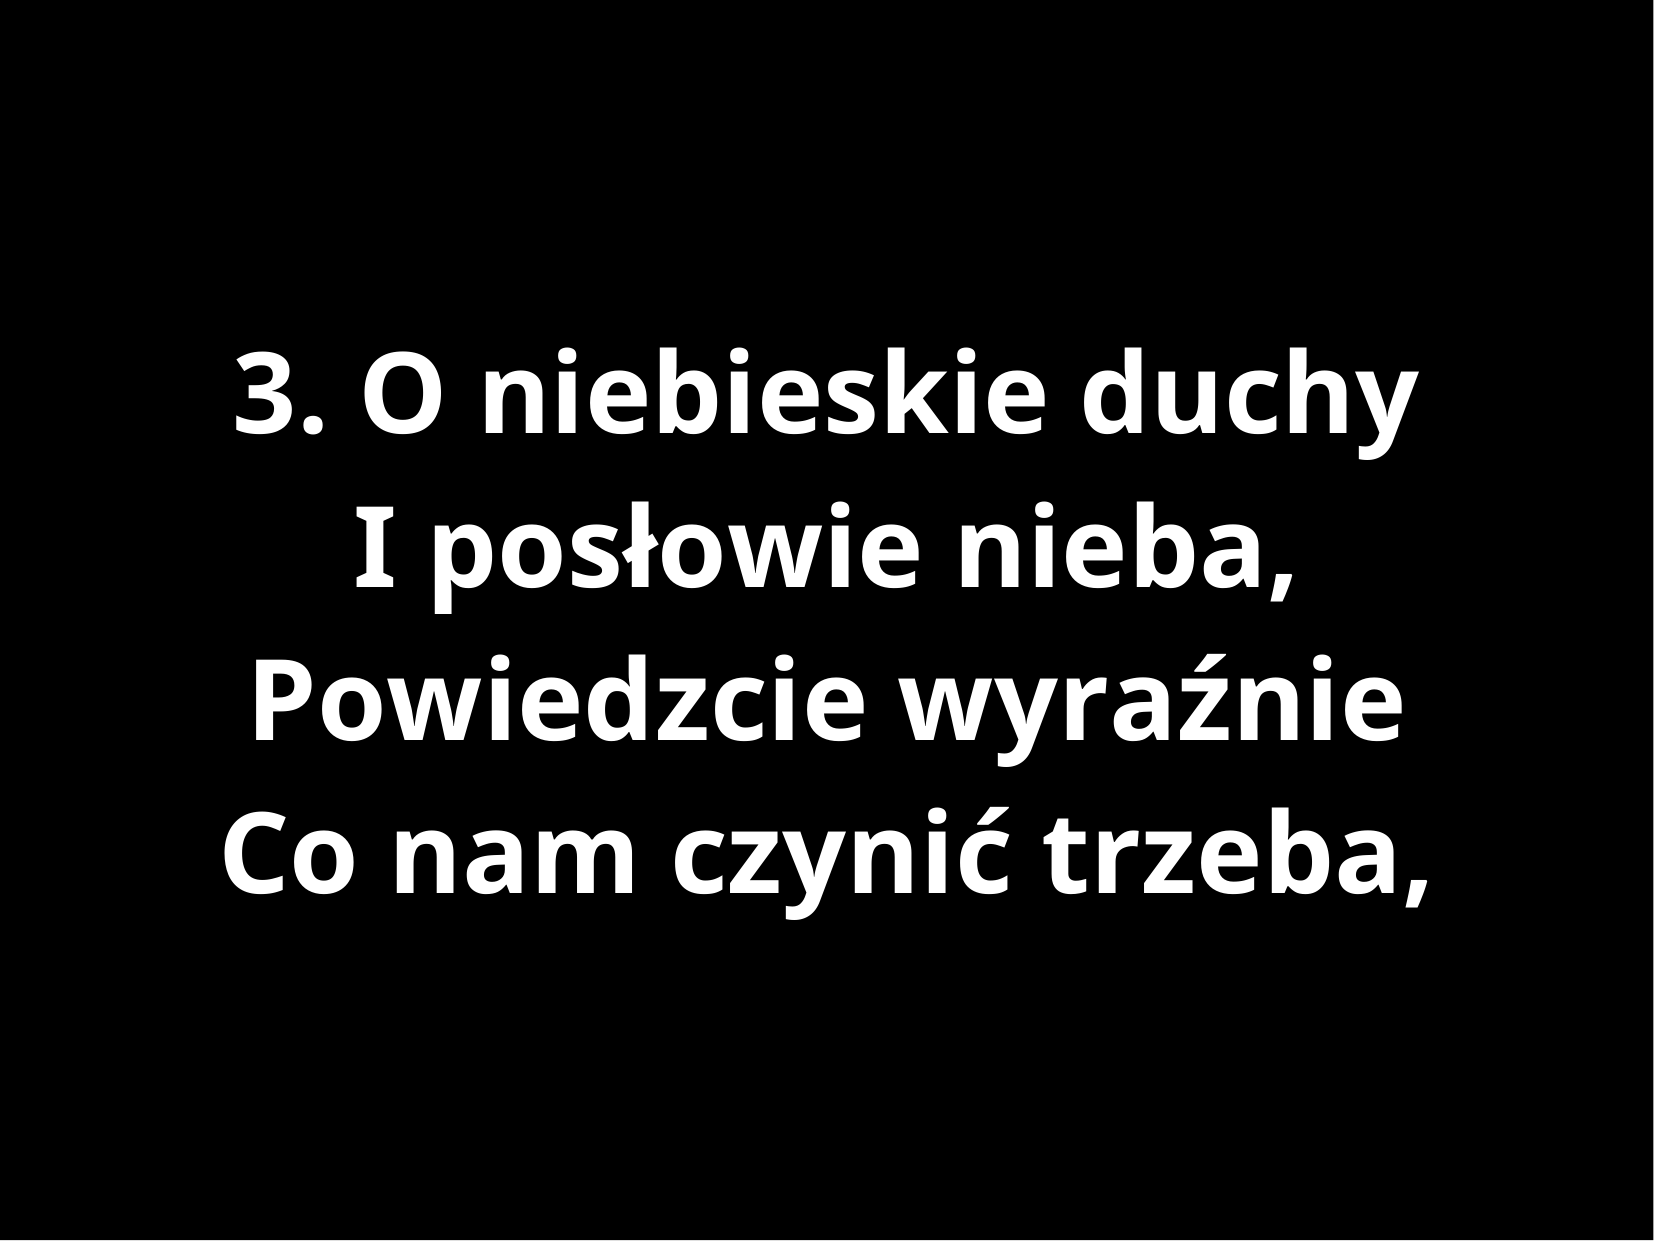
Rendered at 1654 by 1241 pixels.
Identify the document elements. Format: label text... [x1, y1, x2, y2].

title 3. O niebieskie duchy I posłowie nieba, Powiedzcie wyraźnie Co nam czynić trzeba, [0, 0, 1654, 1241]
